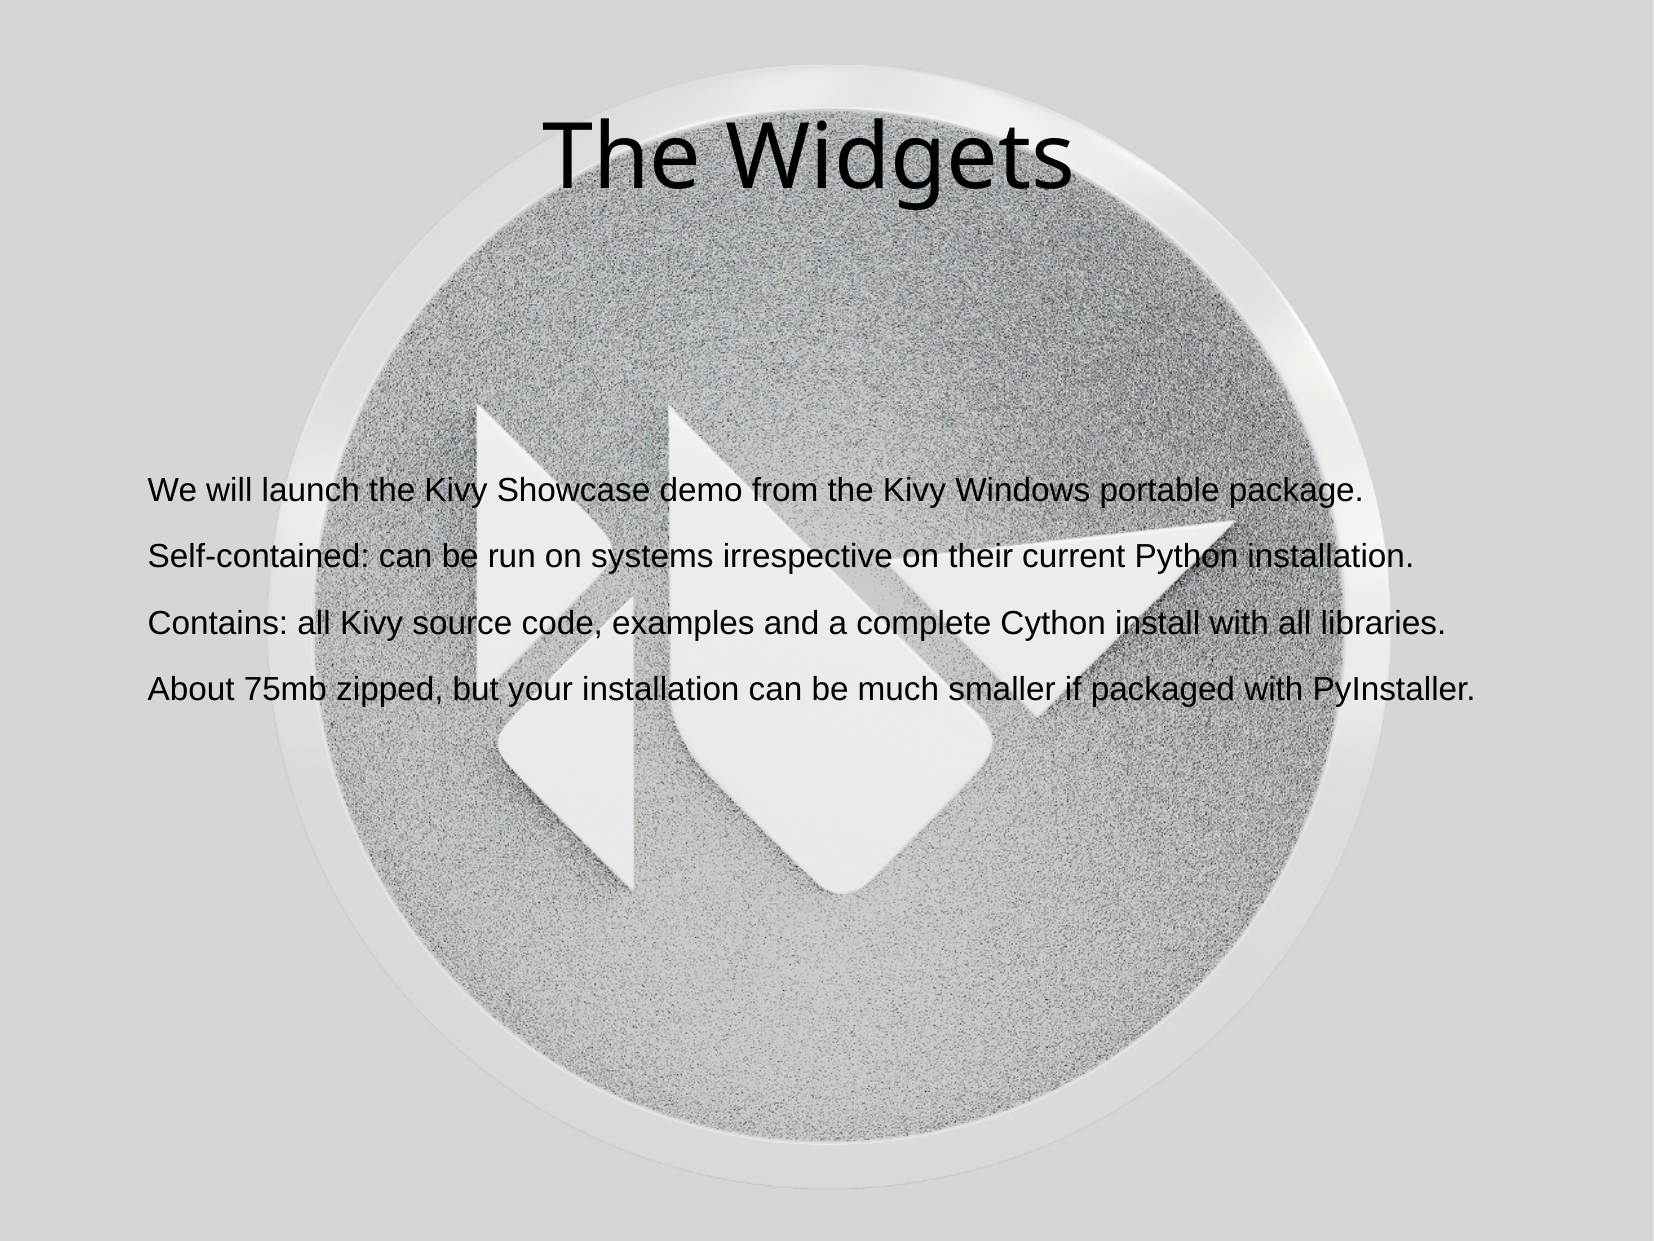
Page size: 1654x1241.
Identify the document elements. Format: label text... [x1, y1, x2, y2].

list We will launch the Kivy Showcase demo from the Kivy Windows portable package. Self-contained: can be run on systems irrespective on their current Python installation. Contains: all Kivy source code, examples and a complete Cython install with all libraries. About 75mb zipped, but your installation can be much smaller if packaged with PyInstaller. [147, 470, 1536, 709]
title The Widgets [82, 49, 1536, 257]
picture [0, 0, 1654, 1241]
